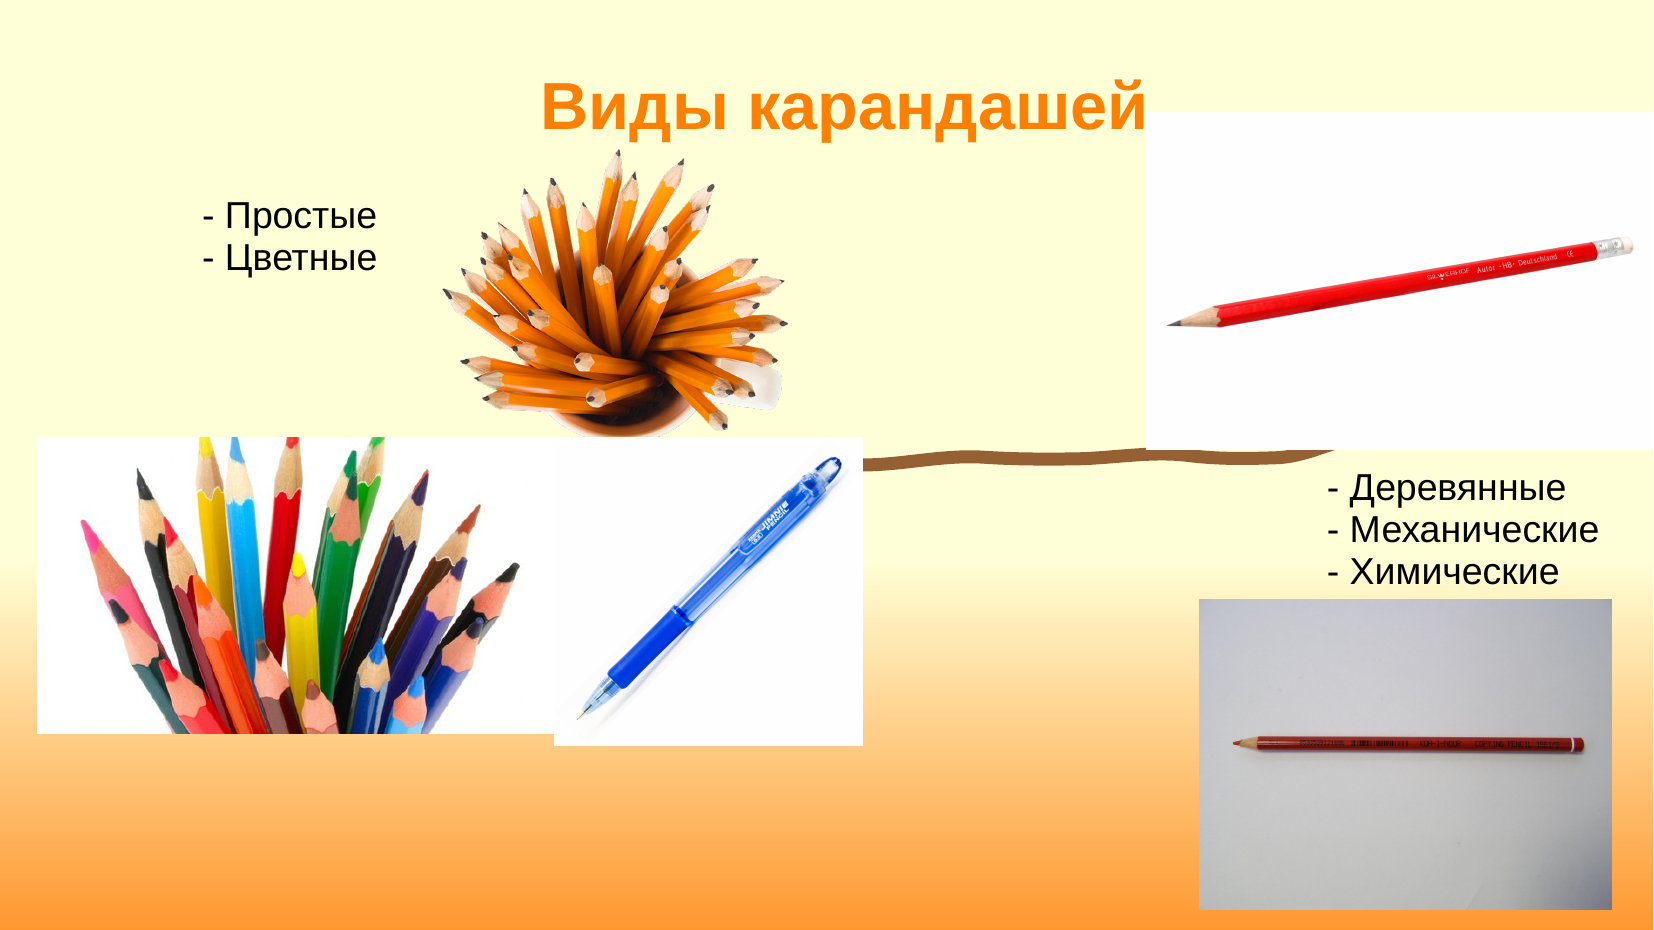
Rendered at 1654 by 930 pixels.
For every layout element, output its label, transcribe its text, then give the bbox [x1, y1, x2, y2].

picture [1146, 112, 1653, 450]
text_box - Простые - Цветные [187, 187, 442, 327]
title Виды карандашей [224, 25, 1465, 188]
text_box - Деревянные - Механические - Химические [1312, 459, 1615, 600]
picture [1199, 599, 1612, 910]
picture [37, 149, 863, 746]
